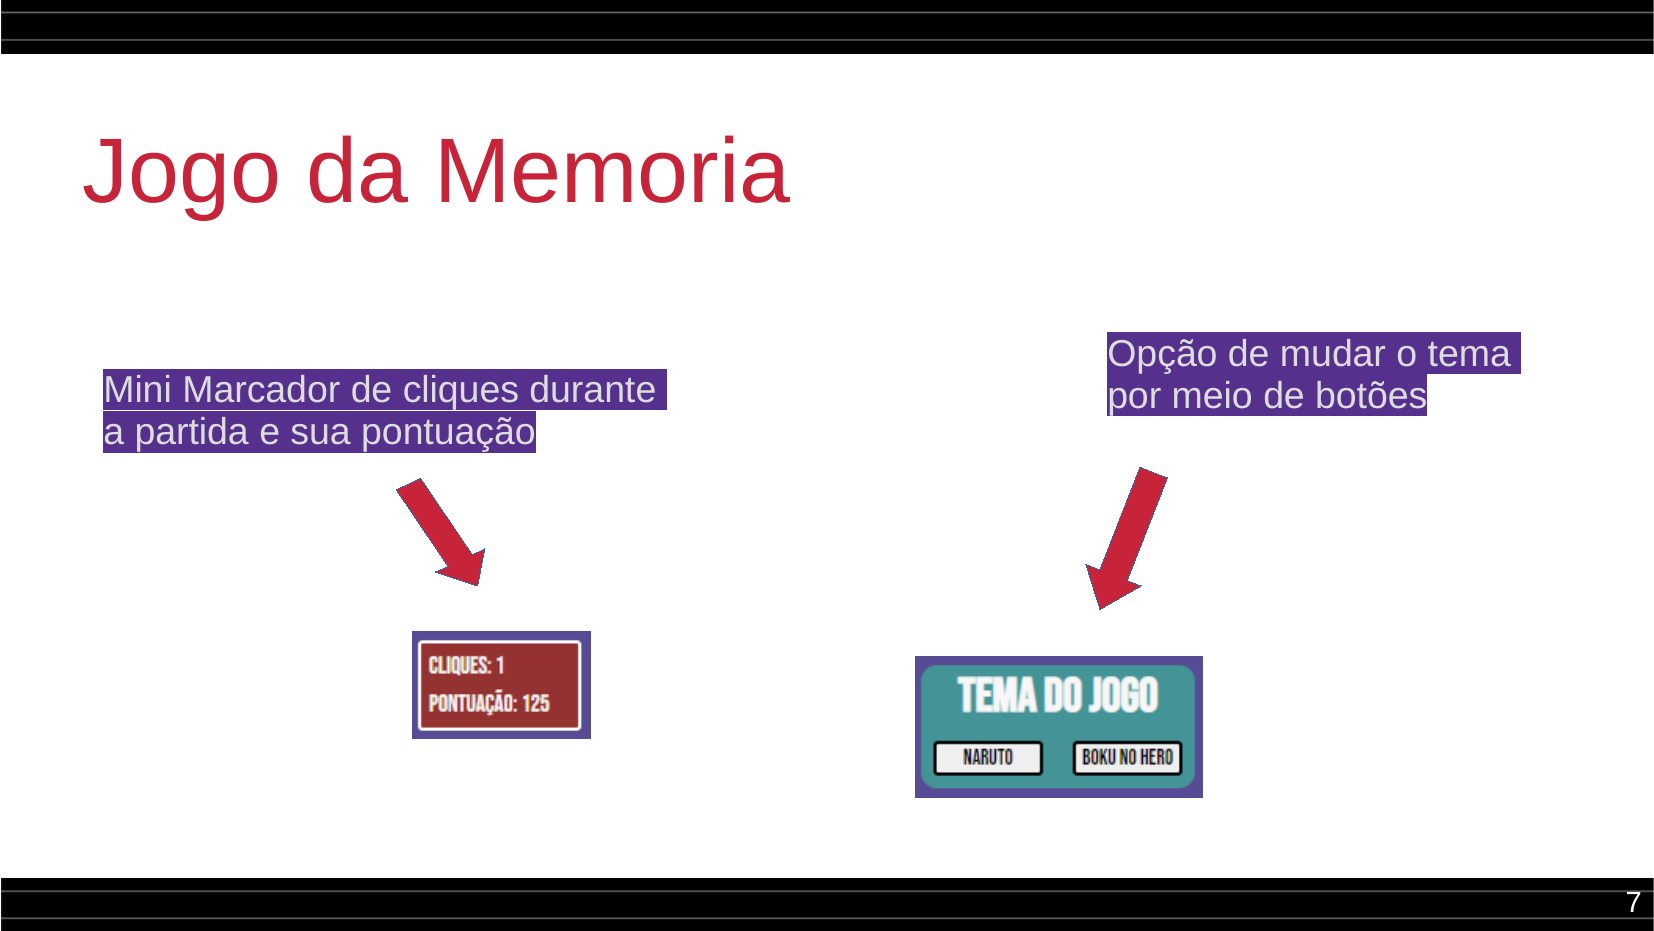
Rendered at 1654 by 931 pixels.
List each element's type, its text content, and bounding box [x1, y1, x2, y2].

text_box [396, 478, 485, 586]
picture [915, 656, 1203, 798]
text_box Mini Marcador de cliques durante a partida e sua pontuação [88, 361, 682, 502]
text_box [1085, 467, 1168, 610]
picture [1, 878, 1654, 931]
title Jogo da Memoria [82, 92, 1571, 249]
picture [1, 0, 1654, 54]
text_box Opção de mudar o tema por meio de botões [1092, 324, 1537, 466]
picture [412, 631, 591, 739]
